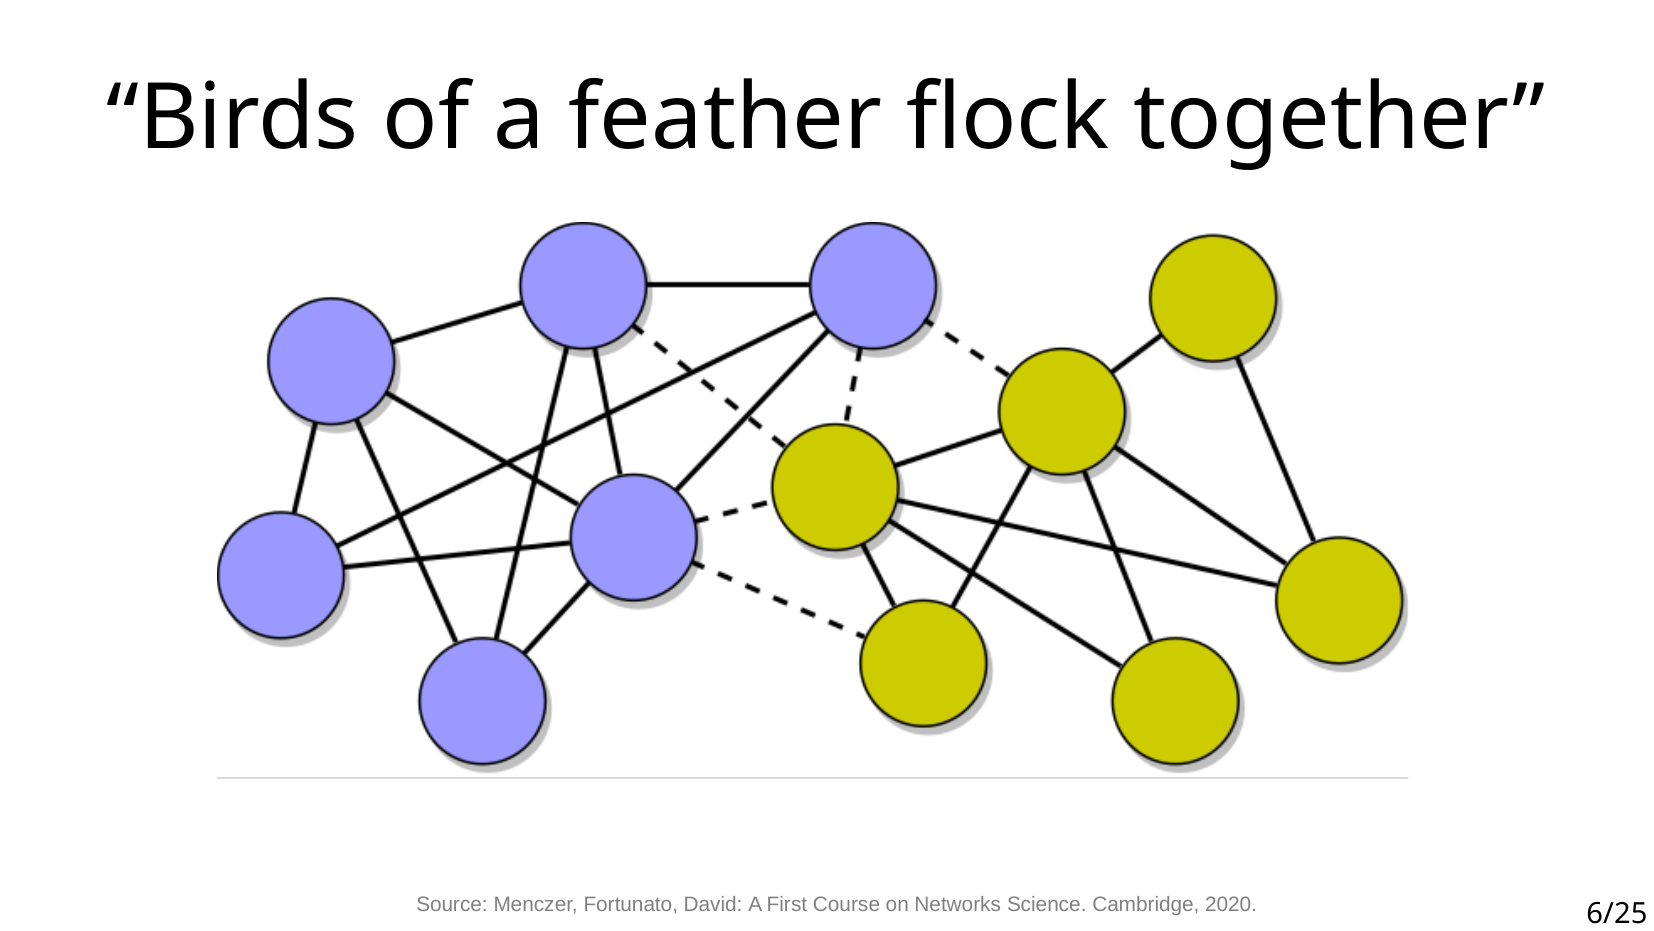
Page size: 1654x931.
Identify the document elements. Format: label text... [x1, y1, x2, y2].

text_box Source: Menczer, Fortunato, David: A First Course on Networks Science. Cambridge, 2020. [303, 885, 1370, 931]
title “Birds of a feather flock together” [82, 1, 1571, 226]
picture [217, 222, 1411, 781]
